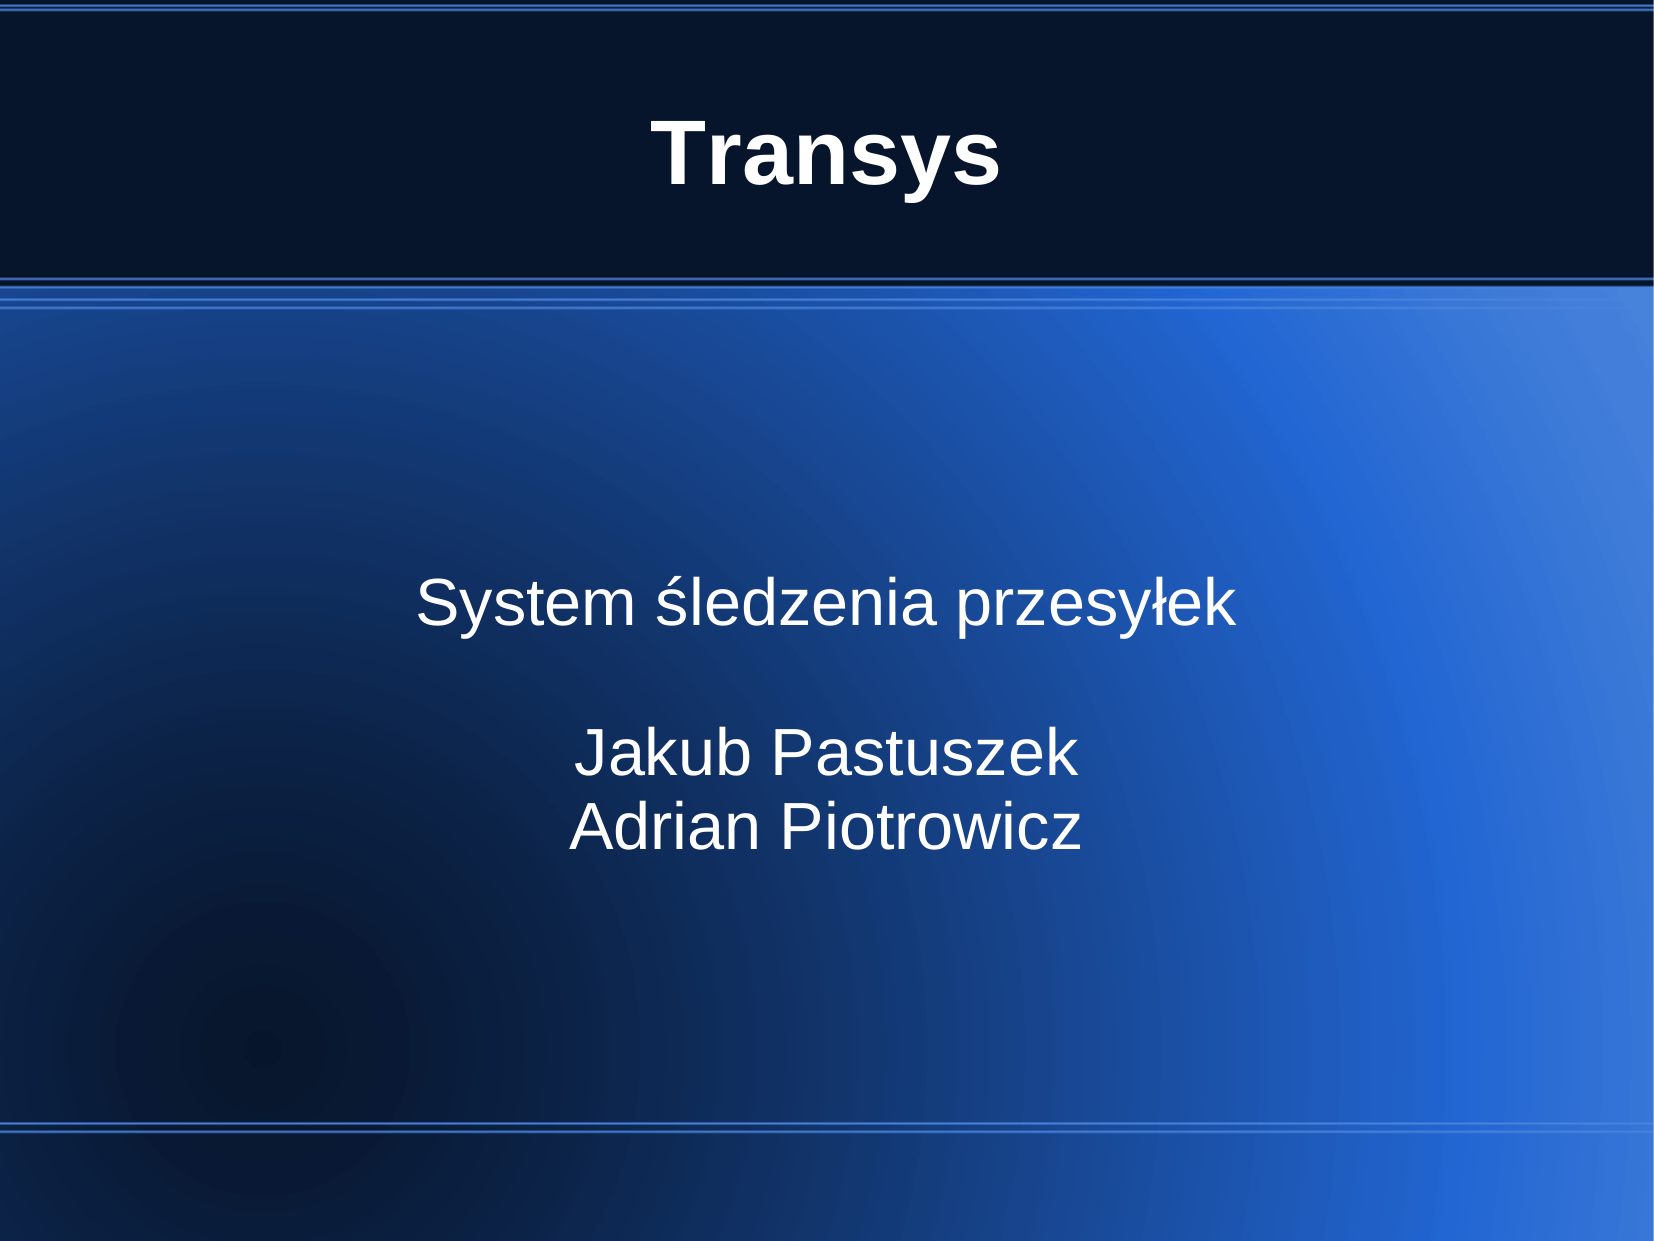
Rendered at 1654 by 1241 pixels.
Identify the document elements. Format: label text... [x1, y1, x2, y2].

picture [0, 0, 1654, 1241]
title Transys [82, 49, 1571, 257]
subtitle System śledzenia przesyłek Jakub Pastuszek Adrian Piotrowicz [82, 355, 1571, 1075]
